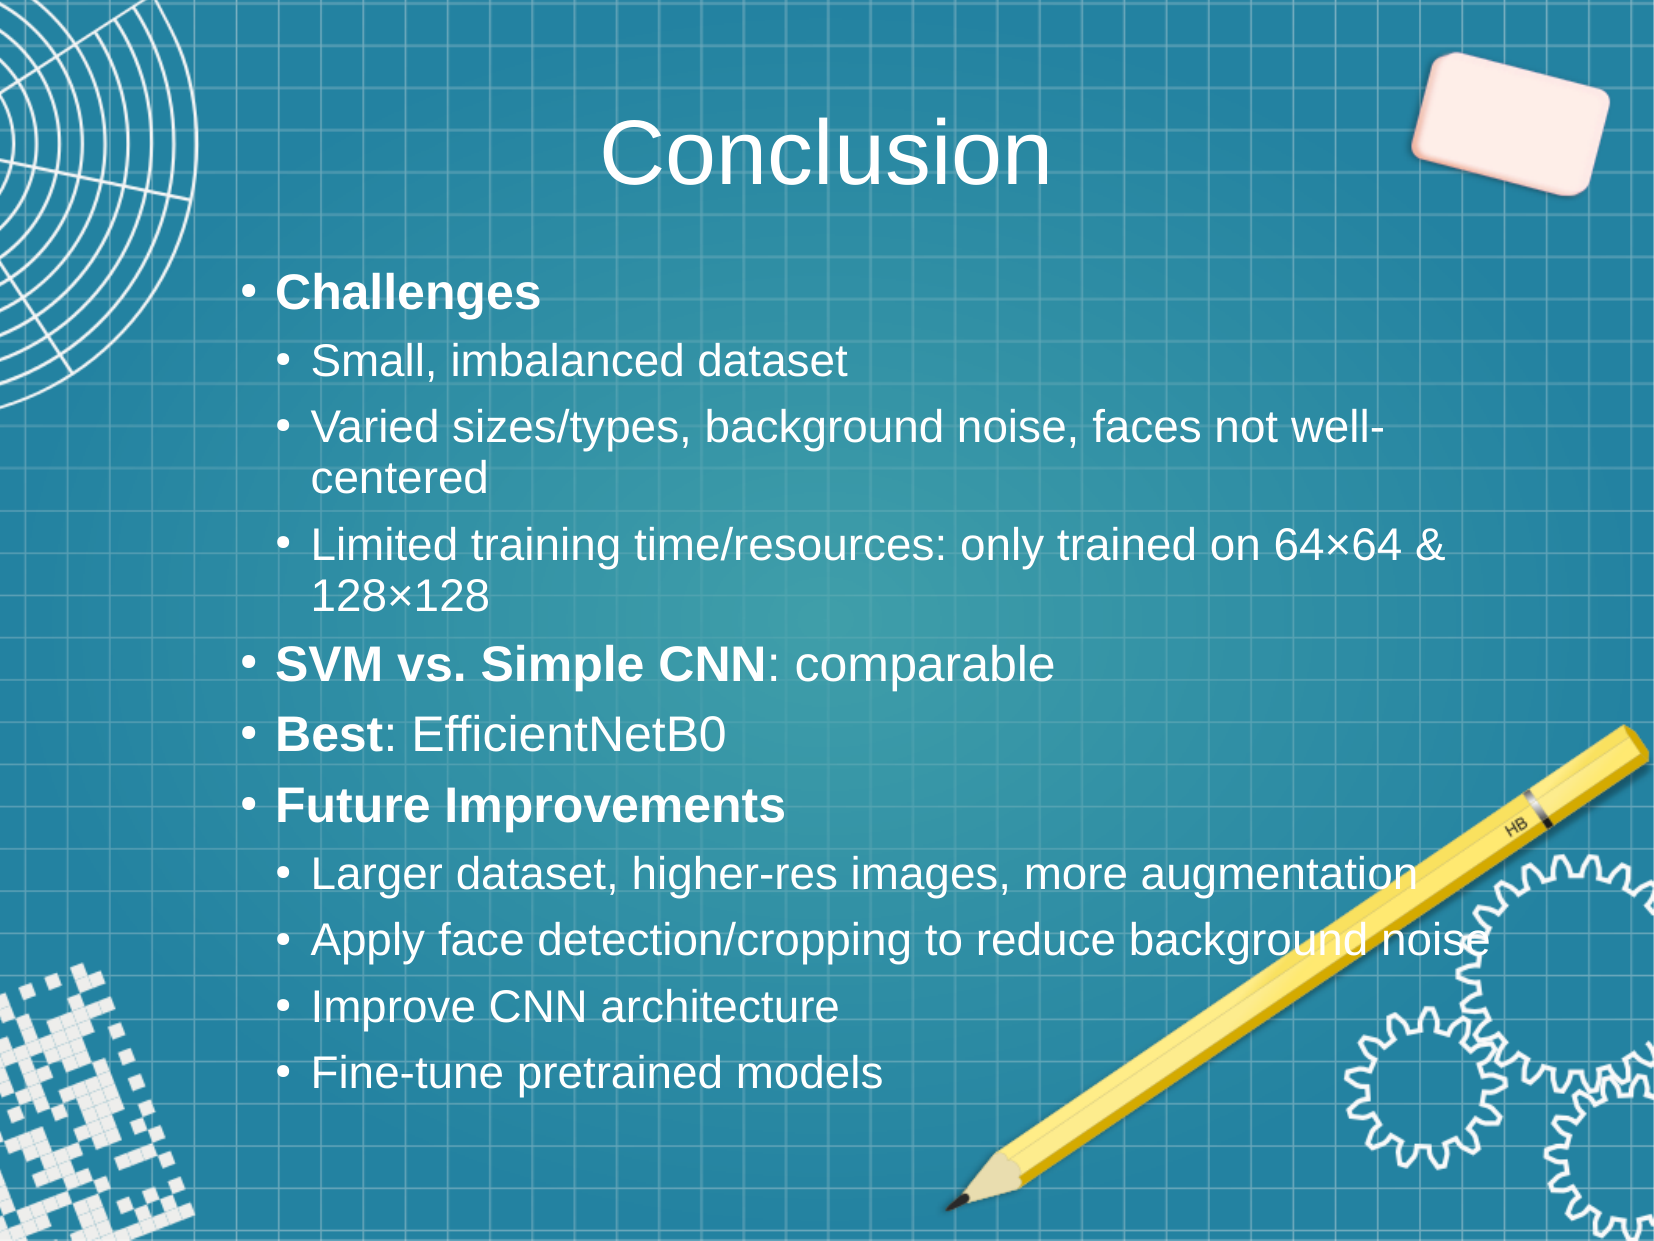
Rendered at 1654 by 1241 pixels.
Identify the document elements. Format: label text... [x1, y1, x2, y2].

text_box Challenges Small, imbalanced dataset Varied sizes/types, background noise, faces not well-centered Limited training time/resources: only trained on 64×64 & 128×128 SVM vs. Simple CNN: comparable Best: EfficientNetB0 Future Improvements Larger dataset, higher-res images, more augmentation Apply face detection/cropping to reduce background noise Improve CNN architecture Fine-tune pretrained models [225, 256, 1516, 1155]
picture [0, 0, 1654, 1241]
title Conclusion [82, 49, 1571, 257]
